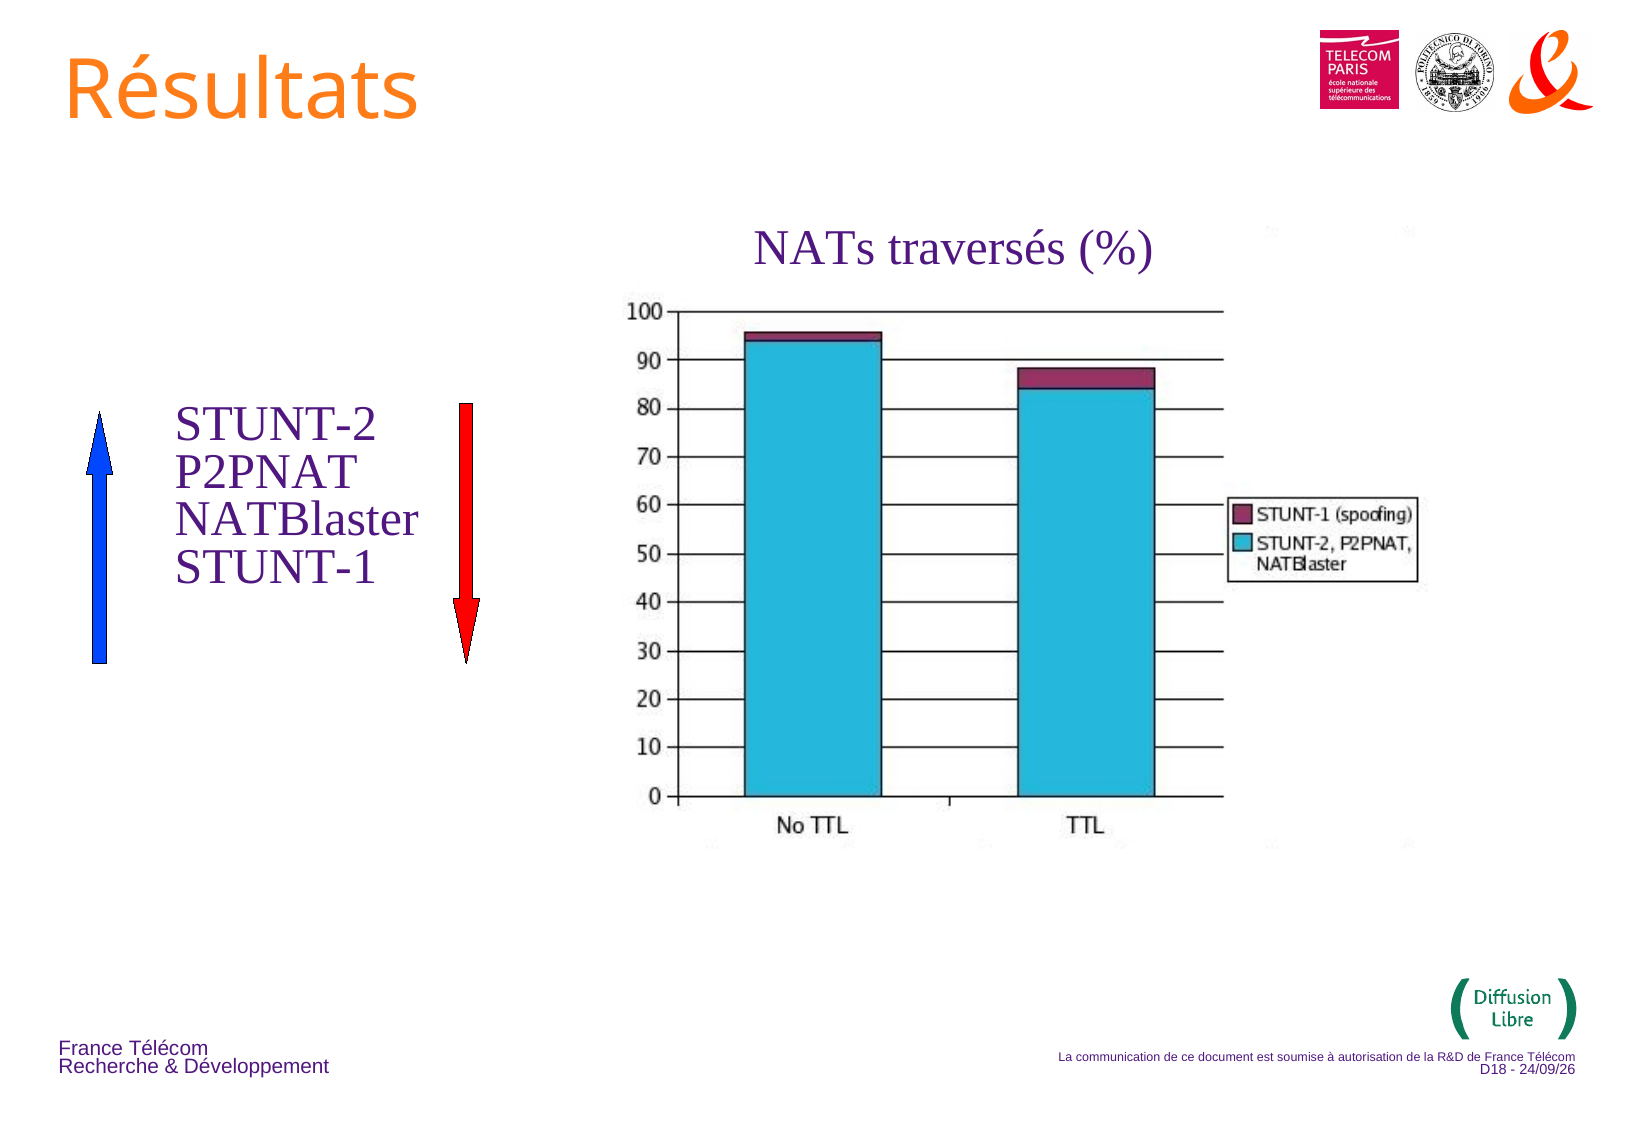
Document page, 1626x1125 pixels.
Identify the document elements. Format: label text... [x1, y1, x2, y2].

picture [1320, 30, 1399, 109]
text_box [453, 403, 480, 664]
text_box [697, 170, 1227, 289]
text_box STUNT-2 P2PNAT NATBlaster STUNT-1 [174, 402, 466, 651]
picture [618, 226, 1429, 849]
picture [1415, 33, 1494, 112]
picture [1509, 30, 1593, 114]
text_box NATs traversés (%) [753, 226, 1319, 296]
title Résultats [48, 37, 1409, 201]
text_box [86, 411, 113, 664]
